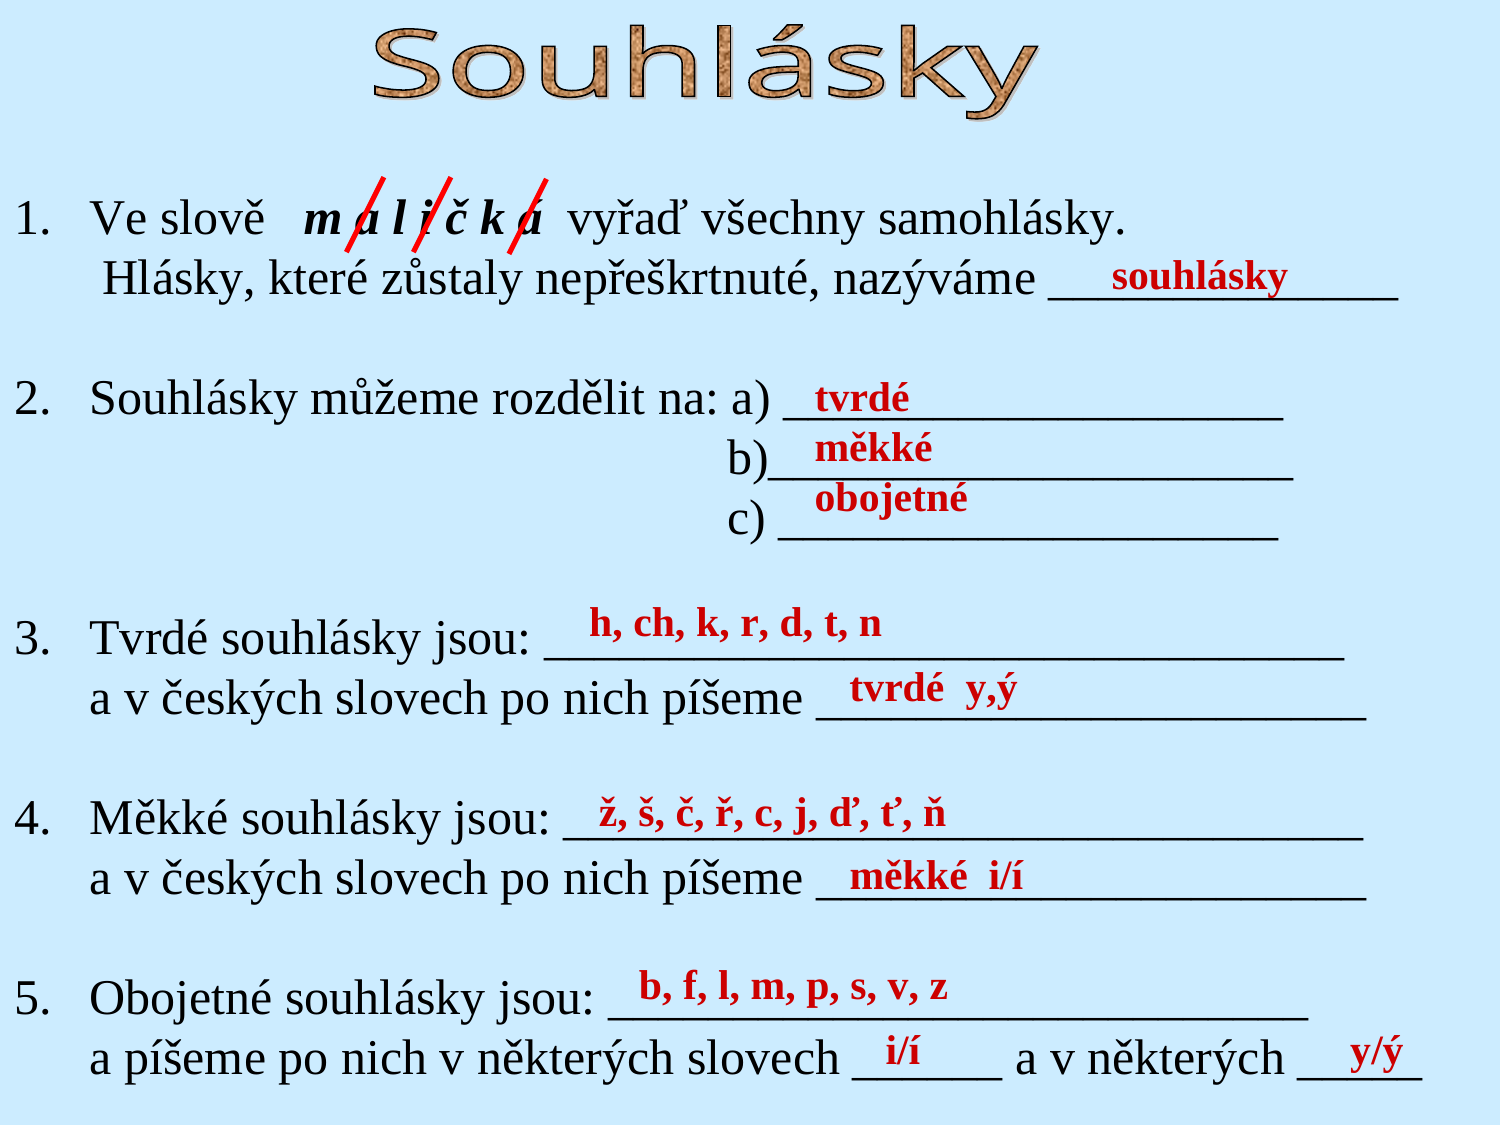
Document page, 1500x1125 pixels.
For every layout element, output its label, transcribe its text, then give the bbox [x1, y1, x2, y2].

text_box h, ch, k, r, d, t, n [574, 587, 898, 653]
text_box i/í y/ý [870, 1014, 1419, 1081]
text_box Souhlásky [453, 45, 524, 98]
text_box ž, š, č, ř, c, j, ď, ť, ň [584, 777, 962, 843]
text_box Souhlásky [829, 45, 884, 98]
text_box Souhlásky [630, 25, 695, 97]
text_box Ve slově m a l i č k á vyřaď všechny samohlásky. Hlásky, které zůstaly nepřeškrtnuté, nazýváme ______________ 2. Souhlásky můžeme rozdělit na: a) ____________________ b)_____________________ c) ____________________ Tvrdé souhlásky jsou: ________________________________ a v českých slovech po nich píšeme ______________________ Měkké souhlásky jsou: ________________________________ a v českých slovech po nich píšeme ______________________ Obojetné souhlásky jsou: ____________________________ a píšeme po nich v některých slovech ______ a v některých _____ [0, 177, 1500, 1125]
text_box Souhlásky [748, 45, 811, 98]
text_box b, f, l, m, p, s, v, z [624, 950, 964, 1016]
text_box tvrdé měkké obojetné [799, 362, 983, 528]
text_box Souhlásky [773, 24, 803, 40]
text_box měkké i/í [834, 839, 1039, 906]
text_box Souhlásky [901, 25, 964, 97]
text_box Souhlásky [965, 46, 1038, 119]
text_box Souhlásky [542, 46, 607, 98]
text_box tvrdé y,ý [834, 652, 1034, 718]
text_box souhlásky [1097, 239, 1304, 306]
text_box Souhlásky [718, 25, 731, 97]
text_box Souhlásky [375, 28, 439, 98]
